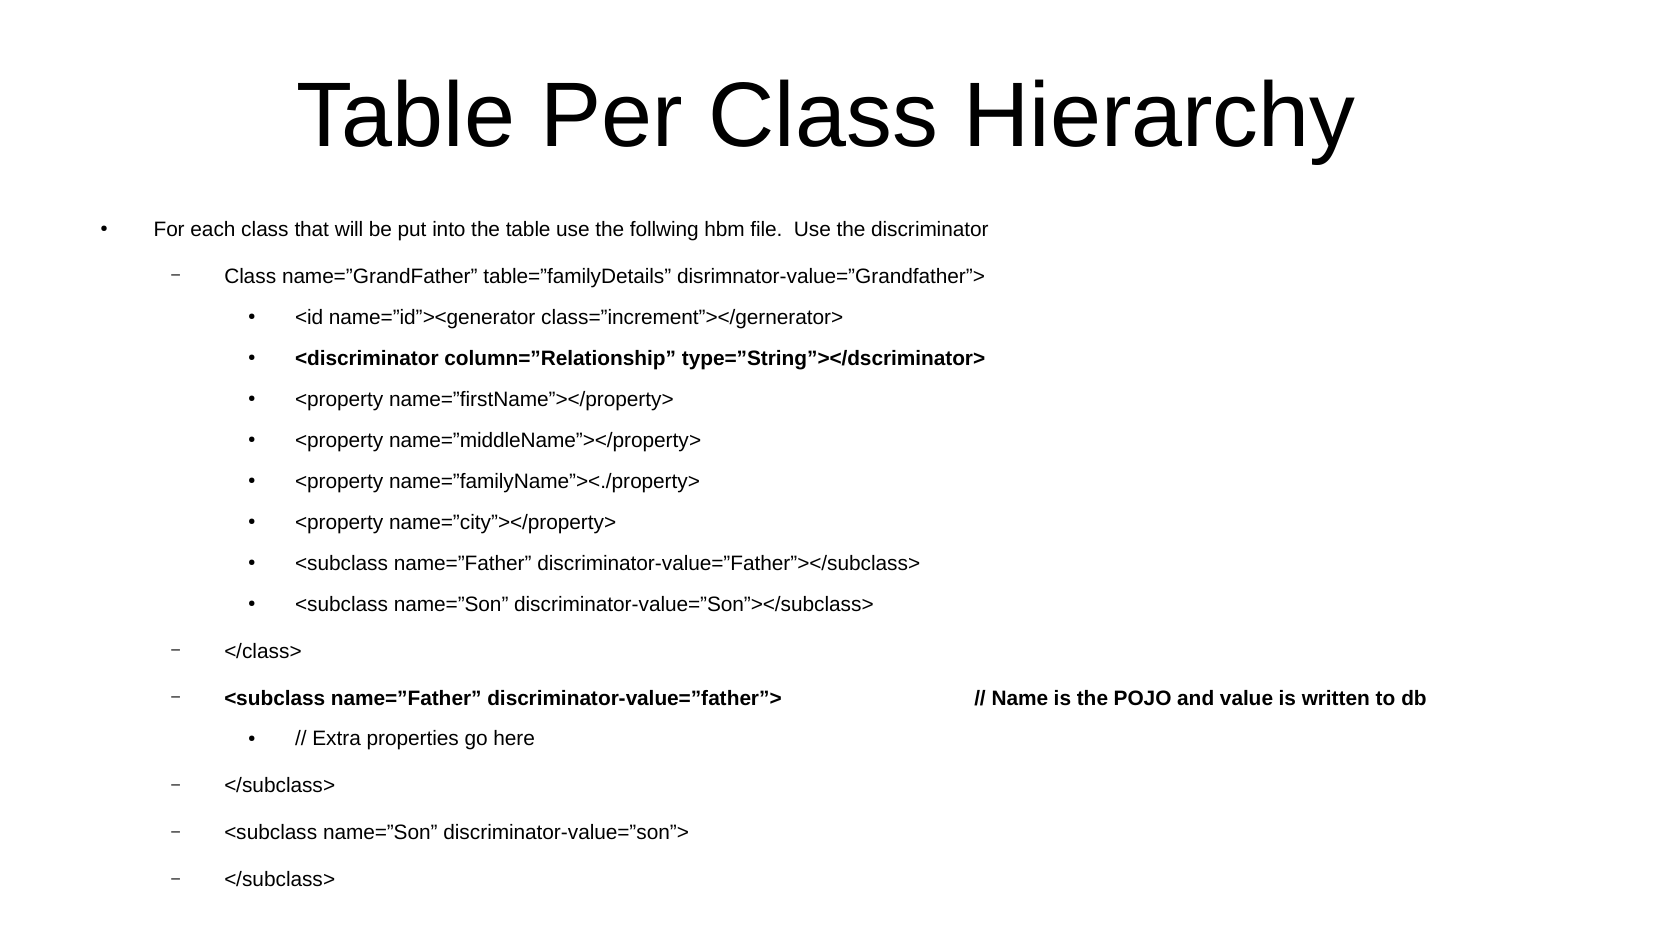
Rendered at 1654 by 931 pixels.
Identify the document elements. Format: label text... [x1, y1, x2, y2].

list For each class that will be put into the table use the follwing hbm file. Use the discriminator Class name=”GrandFather” table=”familyDetails” disrimnator-value=”Grandfather”> <id name=”id”><generator class=”increment”></gernerator> <discriminator column=”Relationship” type=”String”></dscriminator> <property name=”firstName”></property> <property name=”middleName”></property> <property name=”familyName”><./property> <property name=”city”></property> <subclass name=”Father” discriminator-value=”Father”></subclass> <subclass name=”Son” discriminator-value=”Son”></subclass> </class> <subclass name=”Father” discriminator-value=”father”> // Name is the POJO and value is written to db // Extra properties go here </subclass> <subclass name=”Son” discriminator-value=”son”> </subclass> [82, 217, 1571, 912]
title Table Per Class Hierarchy [82, 37, 1571, 193]
